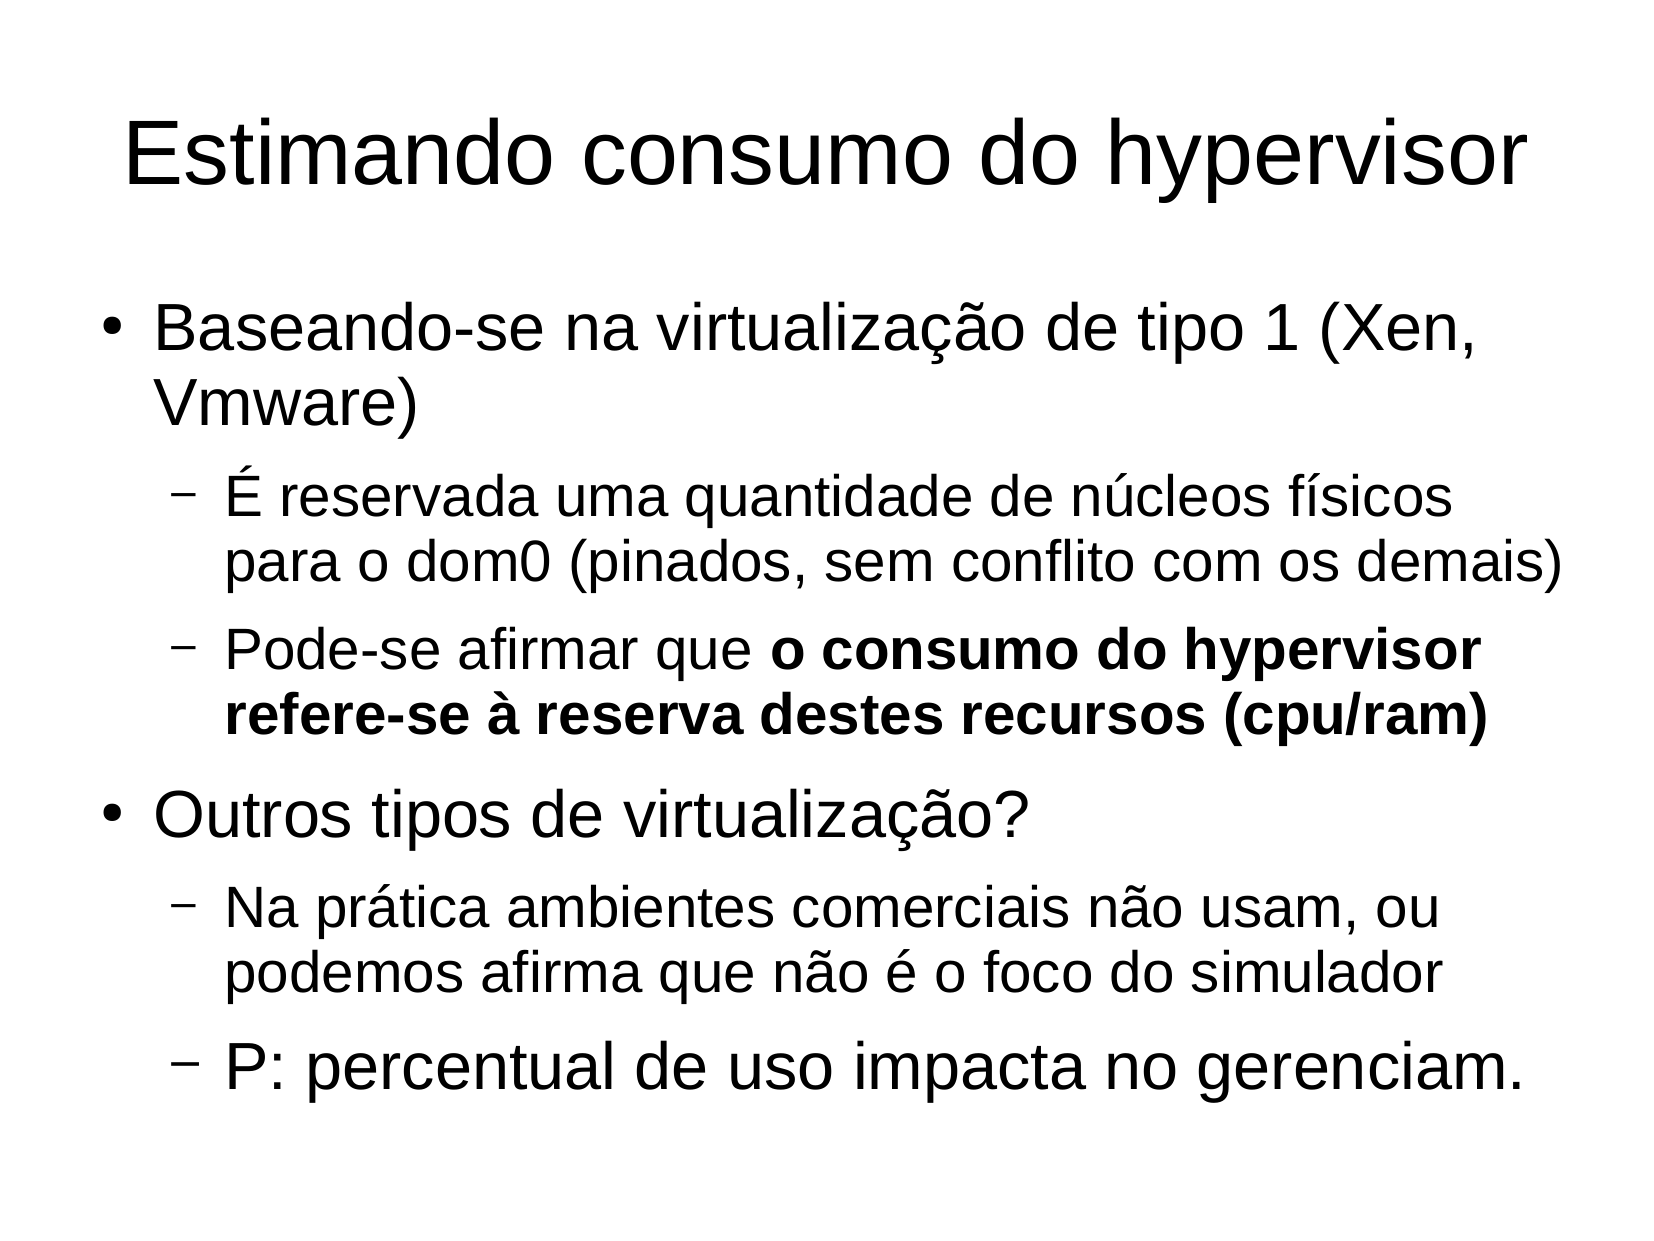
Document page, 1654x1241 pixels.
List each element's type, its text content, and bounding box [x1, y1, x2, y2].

title Estimando consumo do hypervisor [82, 49, 1571, 257]
list Baseando-se na virtualização de tipo 1 (Xen, Vmware) É reservada uma quantidade de núcleos físicos para o dom0 (pinados, sem conflito com os demais) Pode-se afirmar que o consumo do hypervisor refere-se à reserva destes recursos (cpu/ram) Outros tipos de virtualização? Na prática ambientes comerciais não usam, ou podemos afirma que não é o foco do simulador P: percentual de uso impacta no gerenciam. [82, 290, 1571, 1182]
